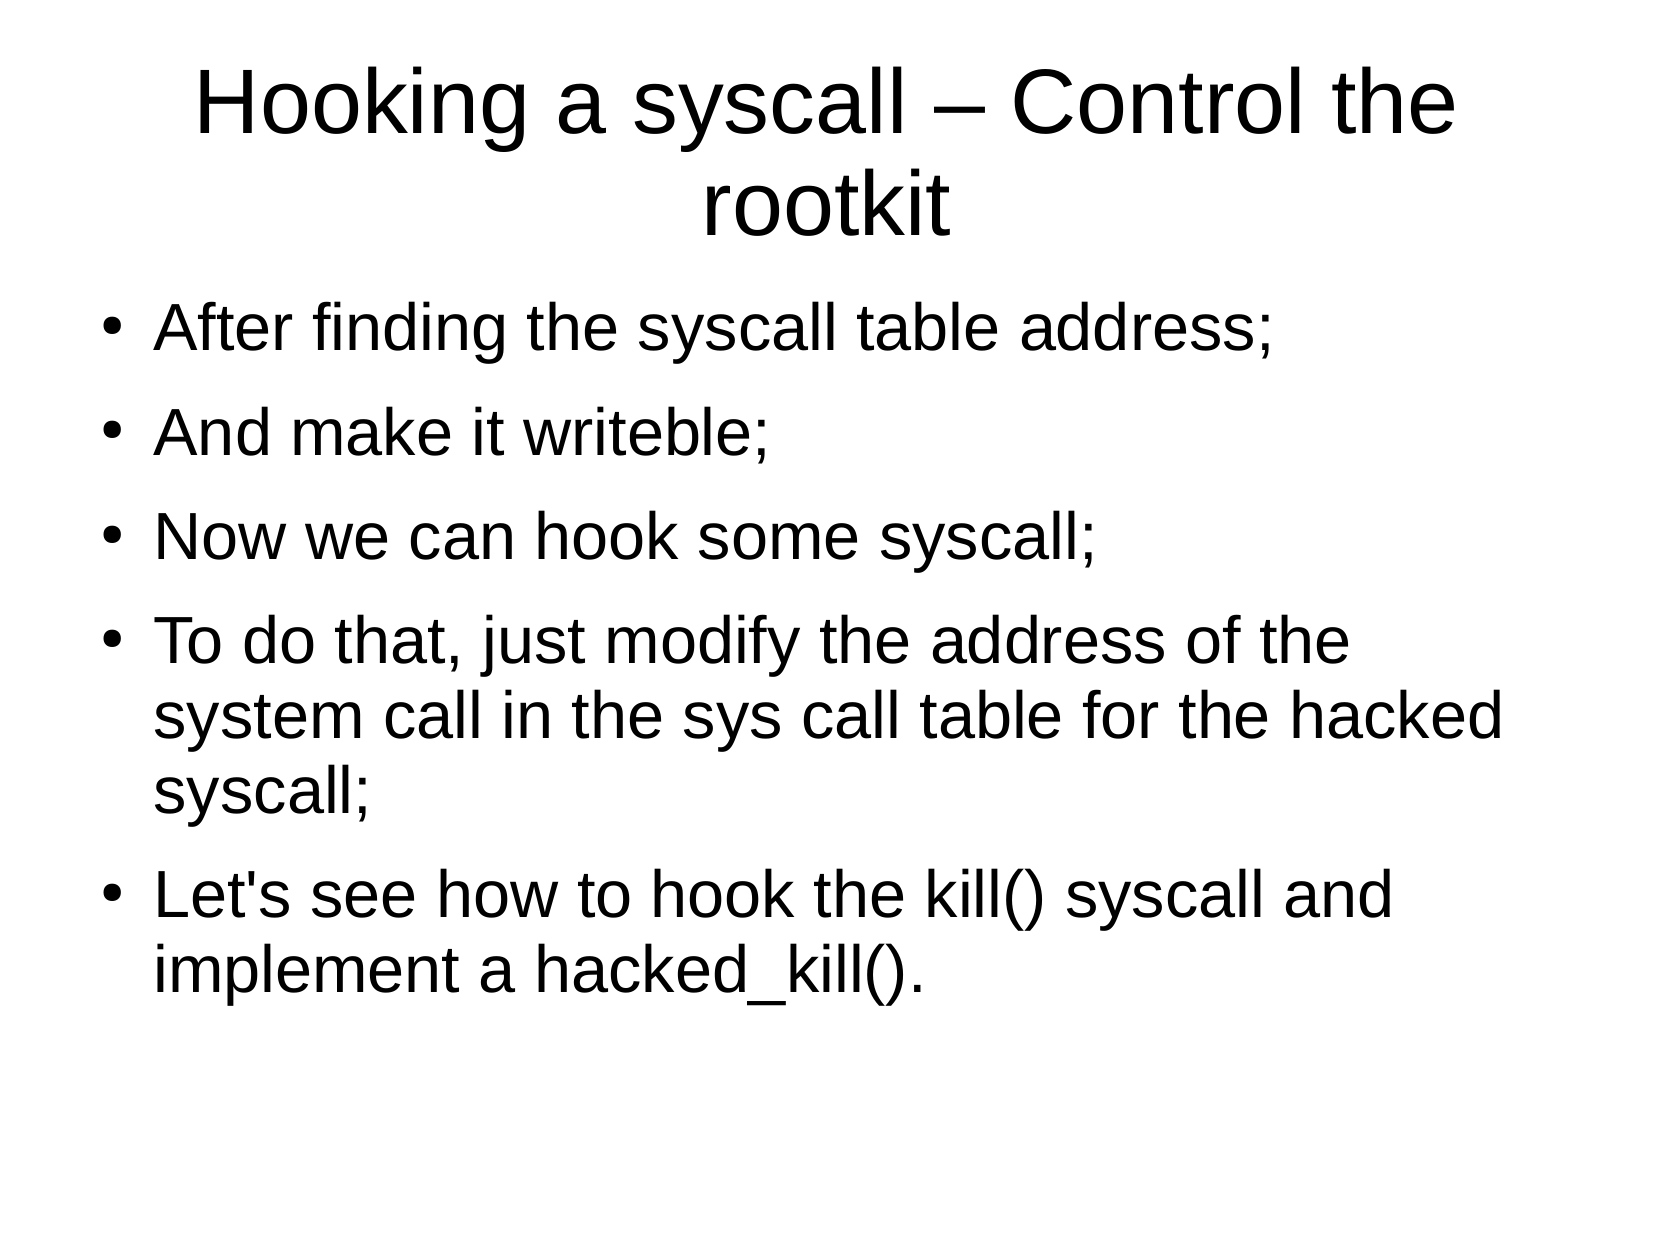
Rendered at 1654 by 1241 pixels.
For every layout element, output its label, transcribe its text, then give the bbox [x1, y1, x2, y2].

list After finding the syscall table address; And make it writeble; Now we can hook some syscall; To do that, just modify the address of the system call in the sys call table for the hacked syscall; Let's see how to hook the kill() syscall and implement a hacked_kill(). [82, 290, 1571, 1010]
title Hooking a syscall – Control the rootkit [82, 49, 1571, 257]
